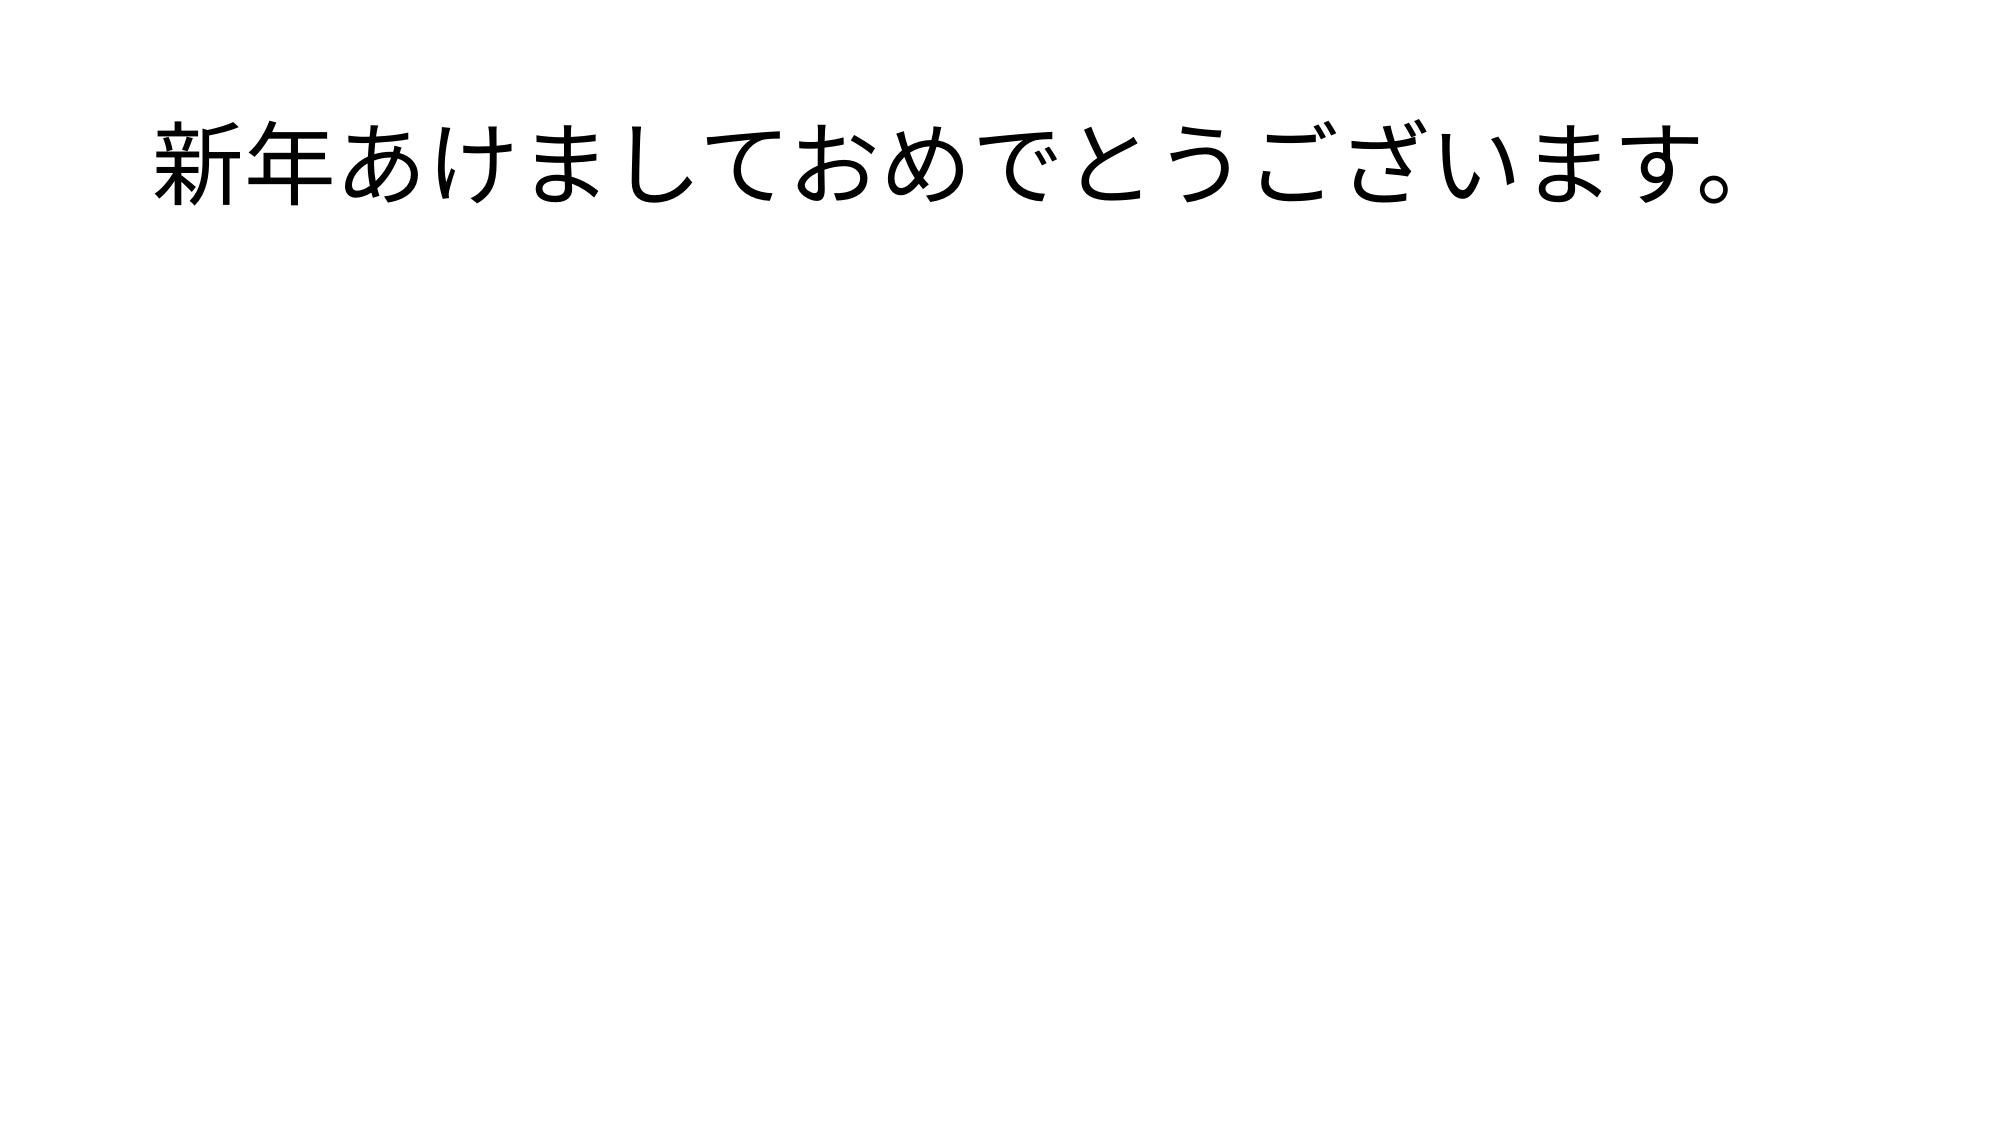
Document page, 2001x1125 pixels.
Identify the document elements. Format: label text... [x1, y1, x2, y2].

title 新年あけましておめでとうございます。 [137, 59, 1863, 278]
